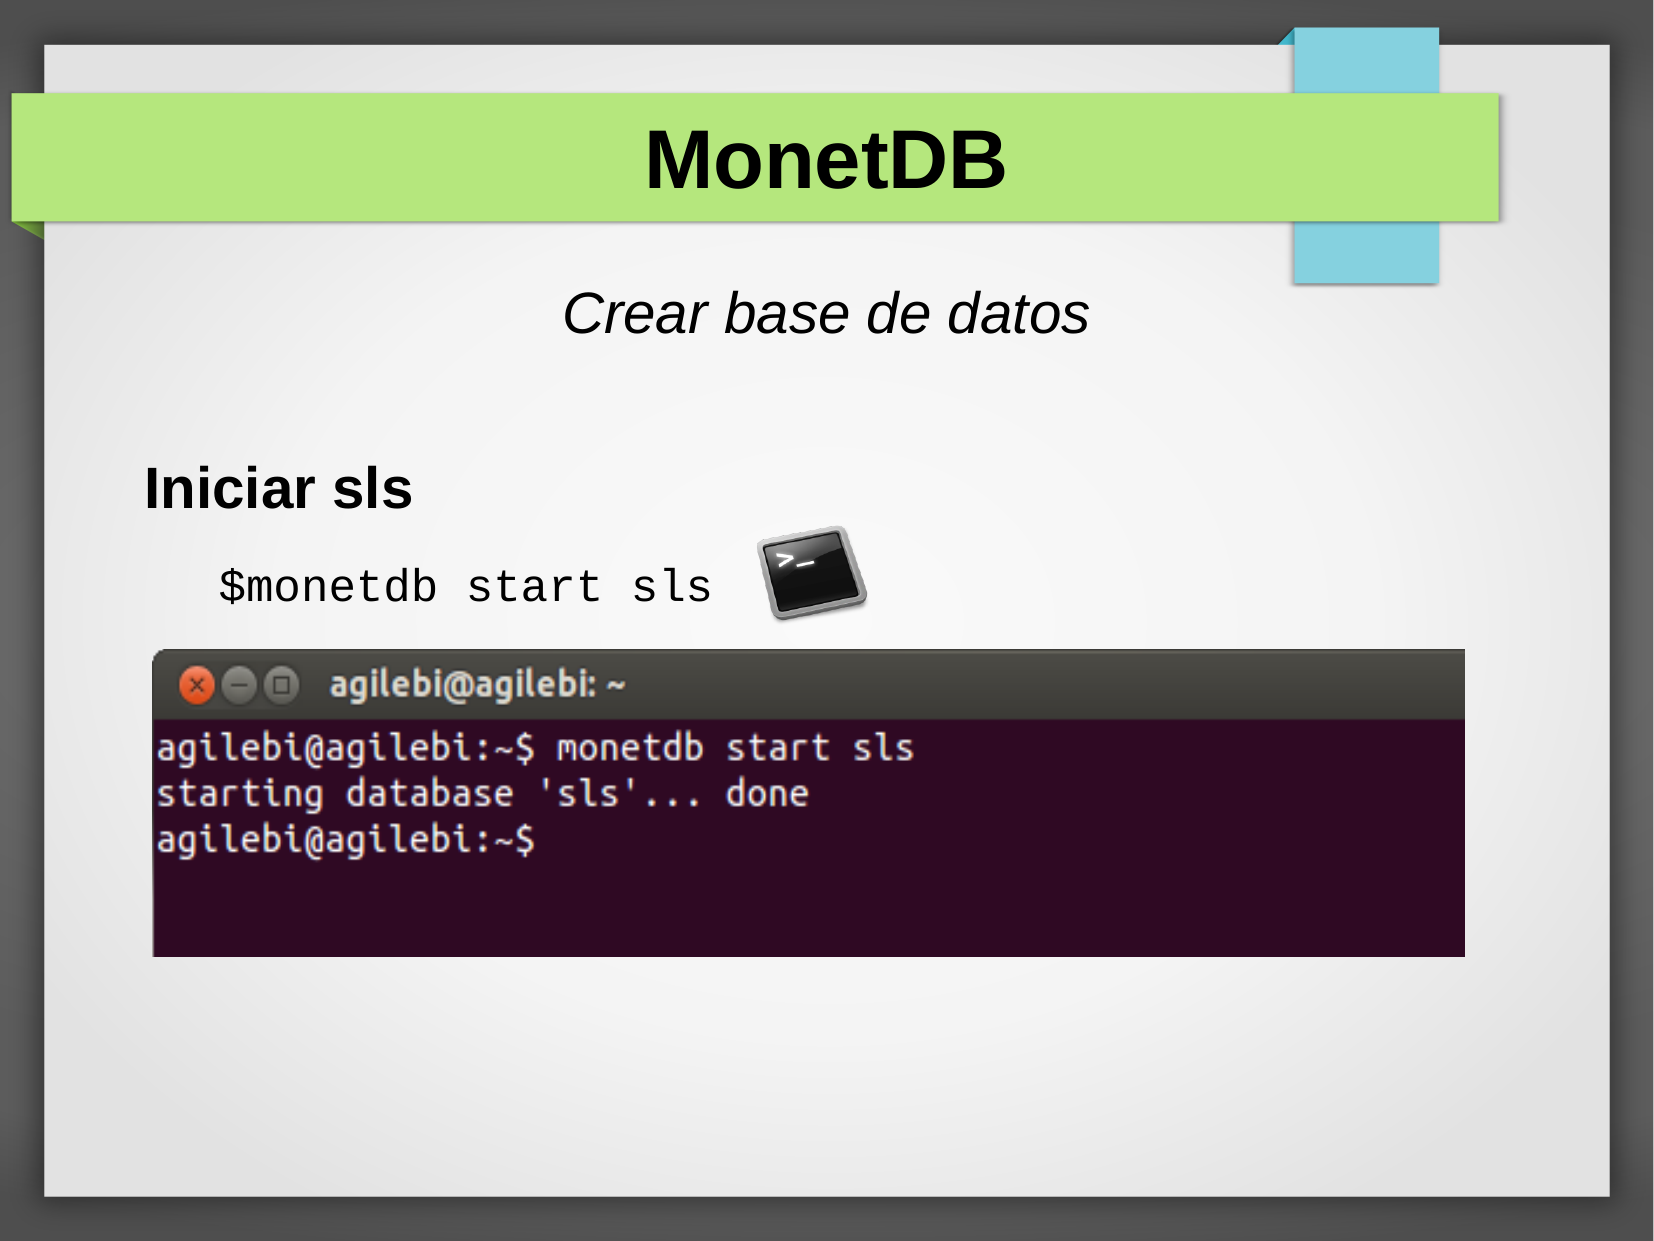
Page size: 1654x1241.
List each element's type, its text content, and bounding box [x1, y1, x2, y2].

picture [0, 0, 1654, 1241]
text_box Iniciar sls $monetdb start sls [129, 448, 1465, 623]
title MonetDB [70, 106, 1583, 213]
title Crear base de datos [70, 259, 1583, 367]
